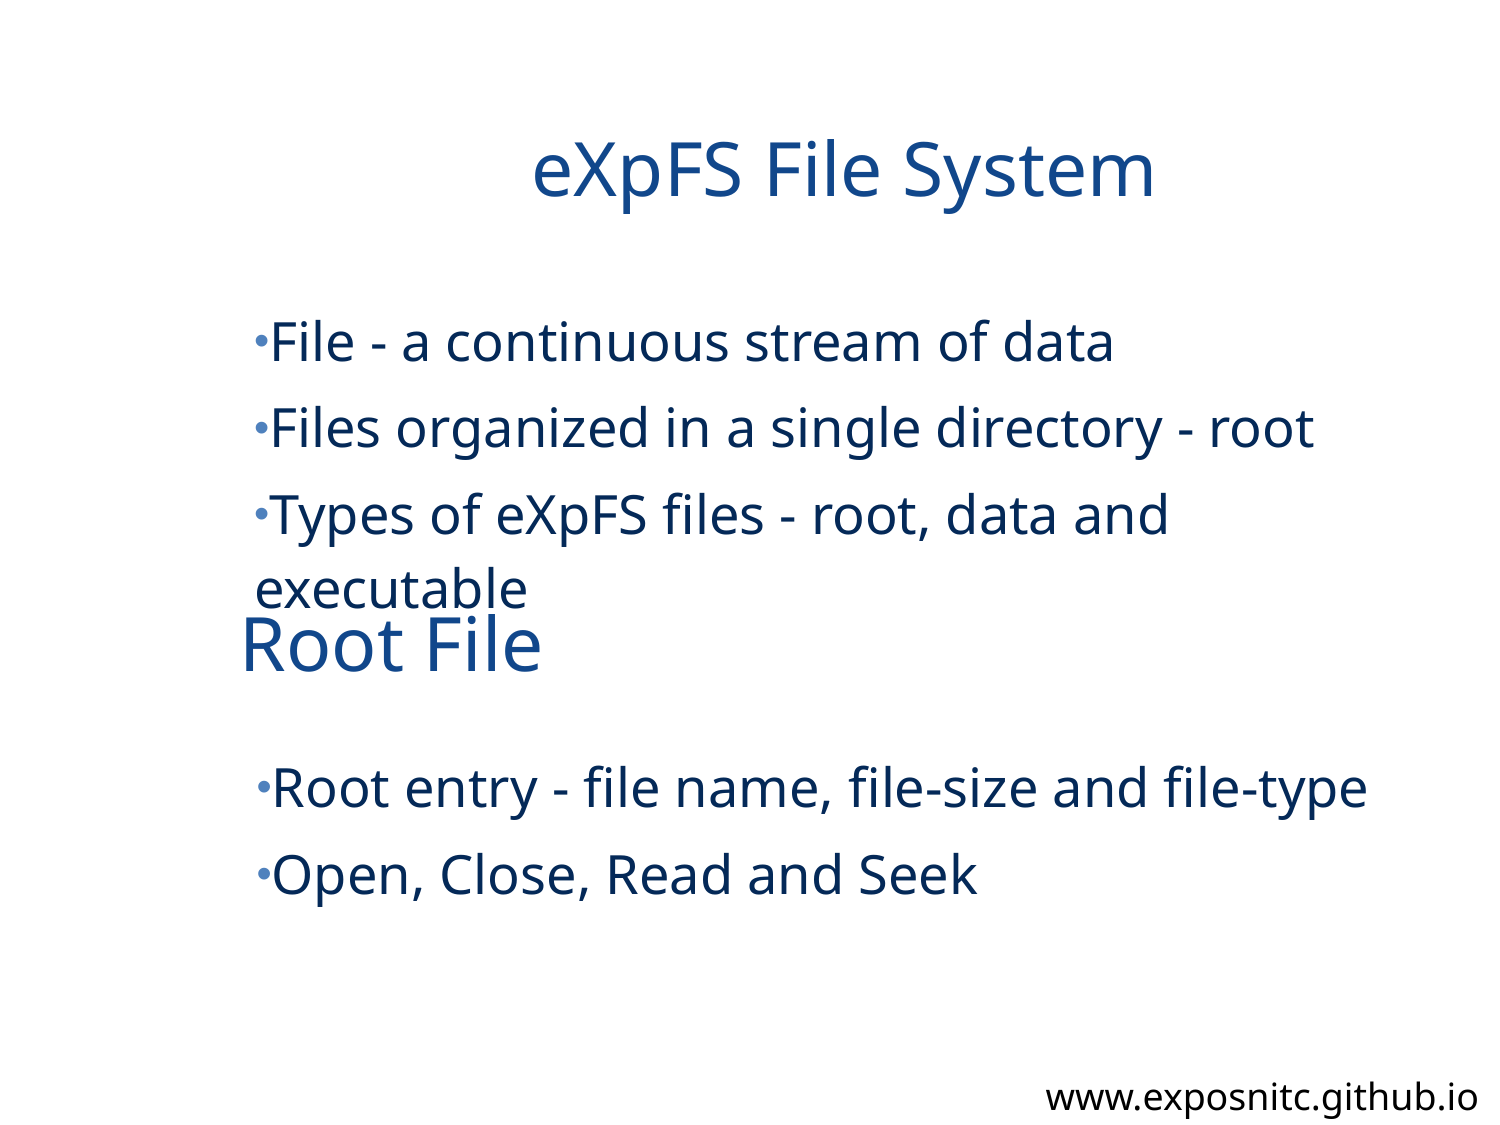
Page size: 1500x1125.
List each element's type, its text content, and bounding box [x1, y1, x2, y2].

subtitle File - a continuous stream of data Files organized in a single directory - root Types of eXpFS files - root, data and executable [234, 303, 1450, 913]
text_box Root File [224, 549, 1440, 701]
title eXpFS File System [237, 75, 1453, 226]
text_box www.exposnitc.github.io [1025, 1065, 1500, 1125]
text_box Root entry - file name, file-size and file-type Open, Close, Read and Seek [237, 749, 1453, 947]
